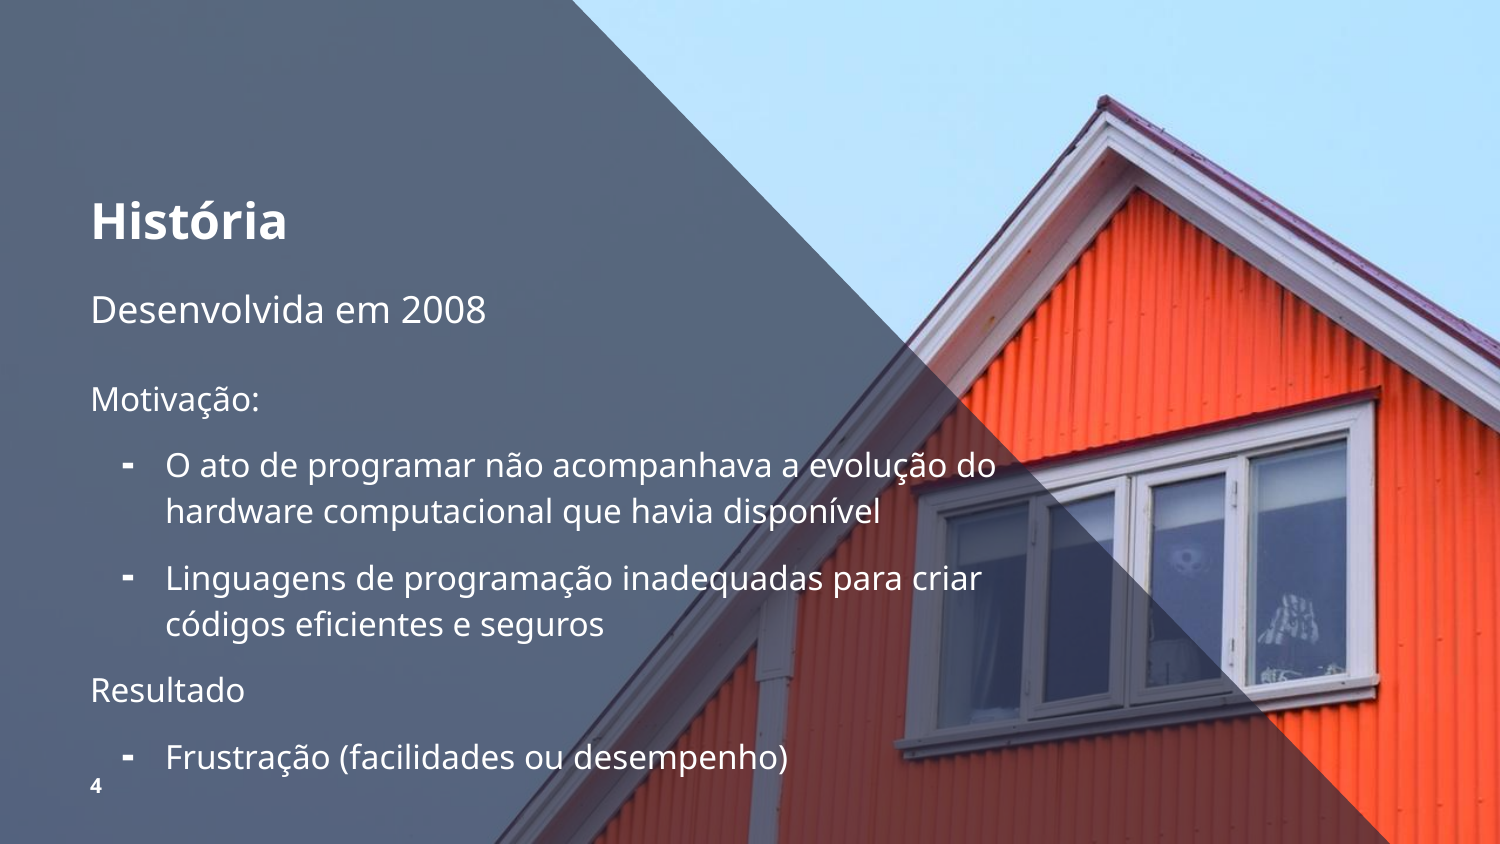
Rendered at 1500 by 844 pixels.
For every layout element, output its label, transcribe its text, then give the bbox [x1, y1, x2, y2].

slide_number <number> [75, 766, 165, 807]
picture [574, 0, 1500, 844]
title História [75, 161, 467, 264]
list Desenvolvida em 2008 Motivação: O ato de programar não acompanhava a evolução do hardware computacional que havia disponível Linguagens de programação inadequadas para criar códigos eficientes e seguros Resultado Frustração (facilidades ou desempenho) [75, 264, 1040, 714]
